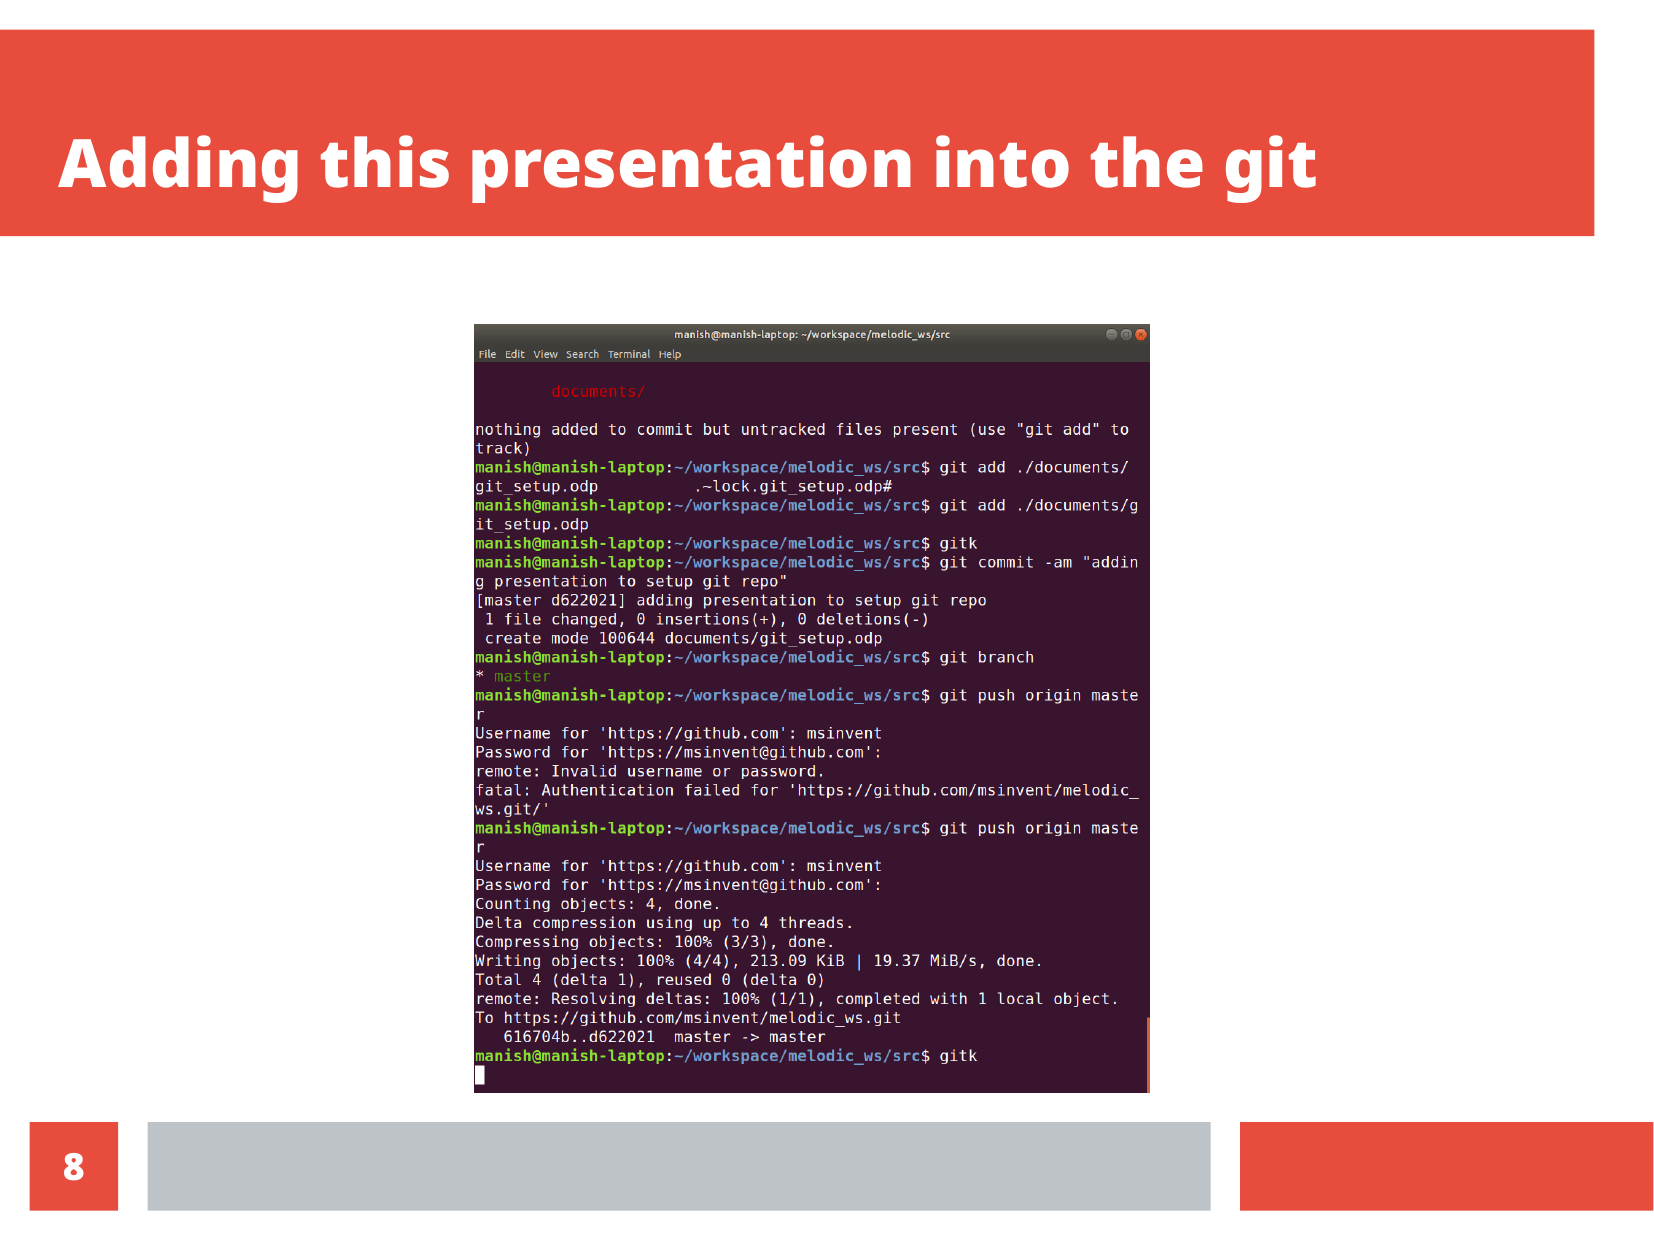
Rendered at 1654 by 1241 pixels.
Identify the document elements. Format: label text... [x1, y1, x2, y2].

picture [474, 324, 1150, 1093]
title Adding this presentation into the git [59, 59, 1595, 207]
